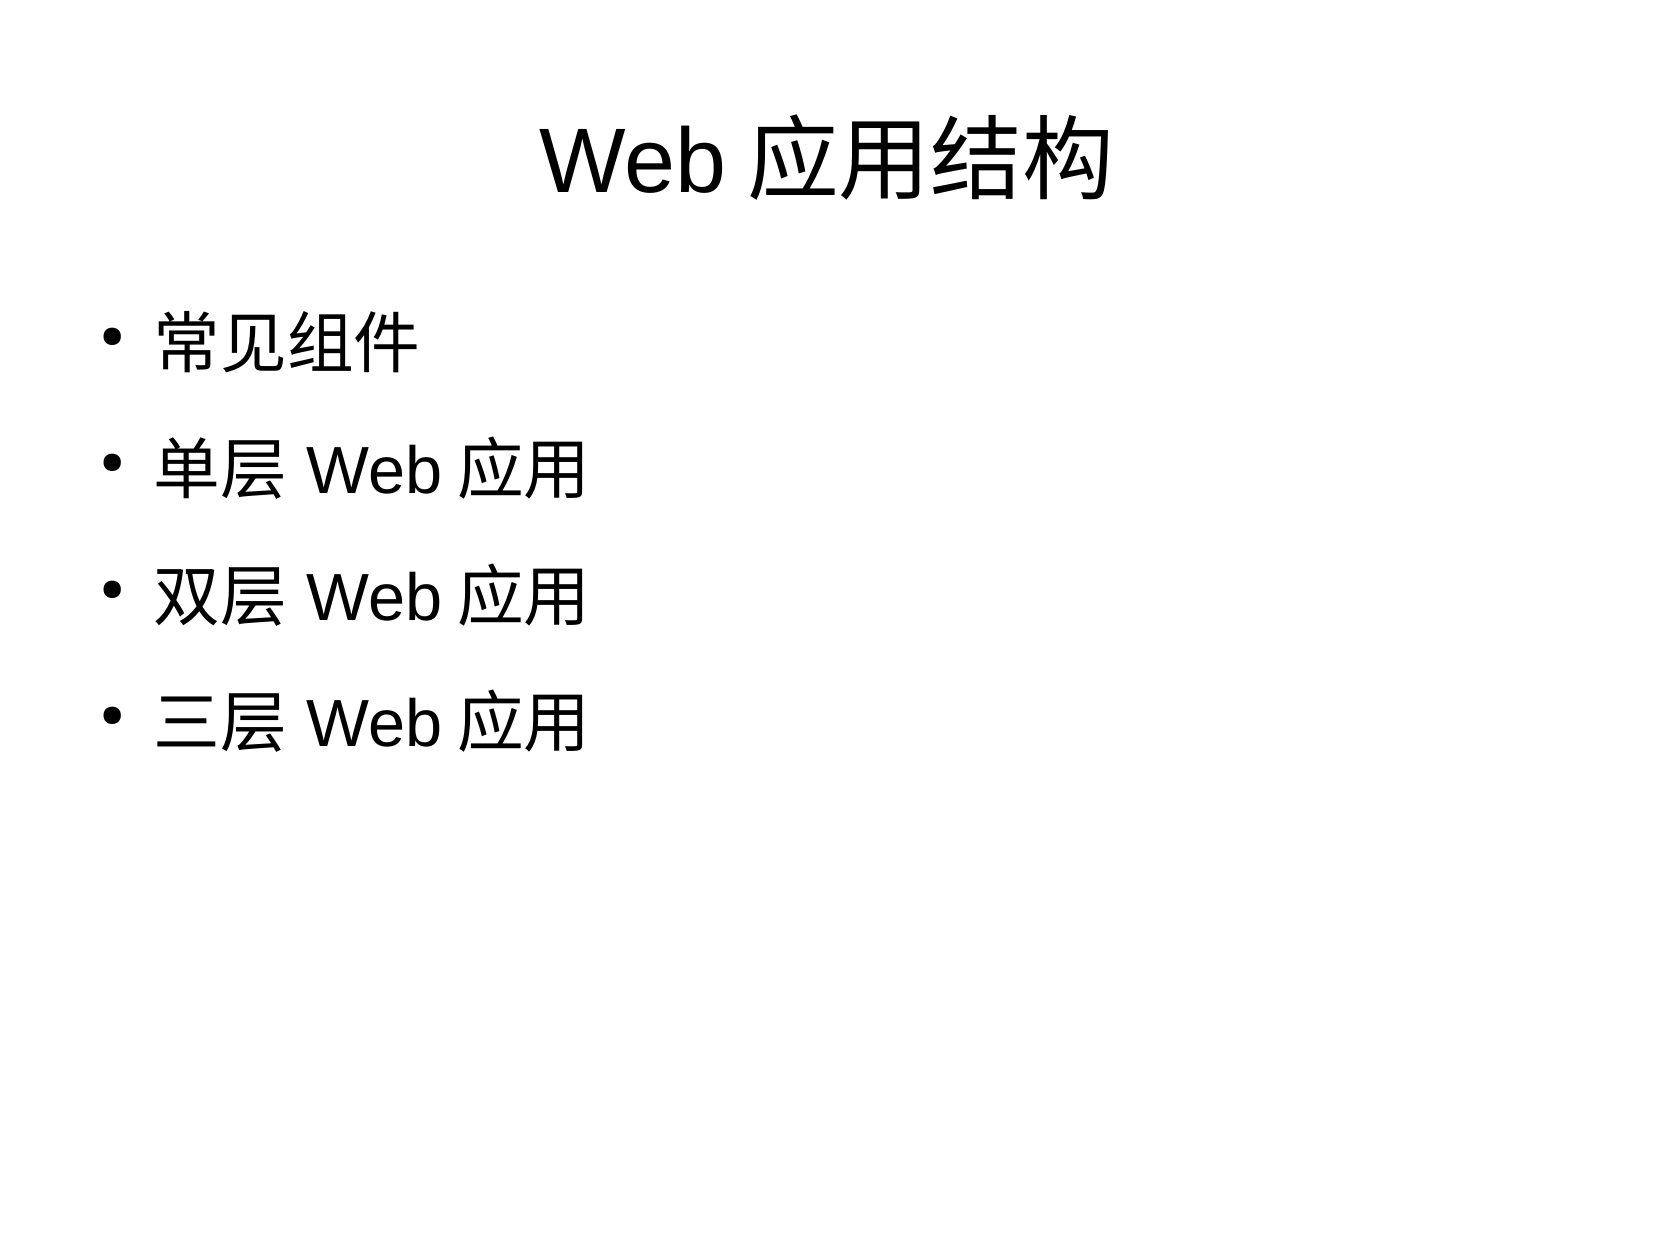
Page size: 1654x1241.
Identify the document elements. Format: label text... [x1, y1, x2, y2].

title Web应用结构 [82, 49, 1571, 257]
list 常见组件 单层Web应用 双层Web应用 三层Web应用 [82, 290, 1571, 1010]
